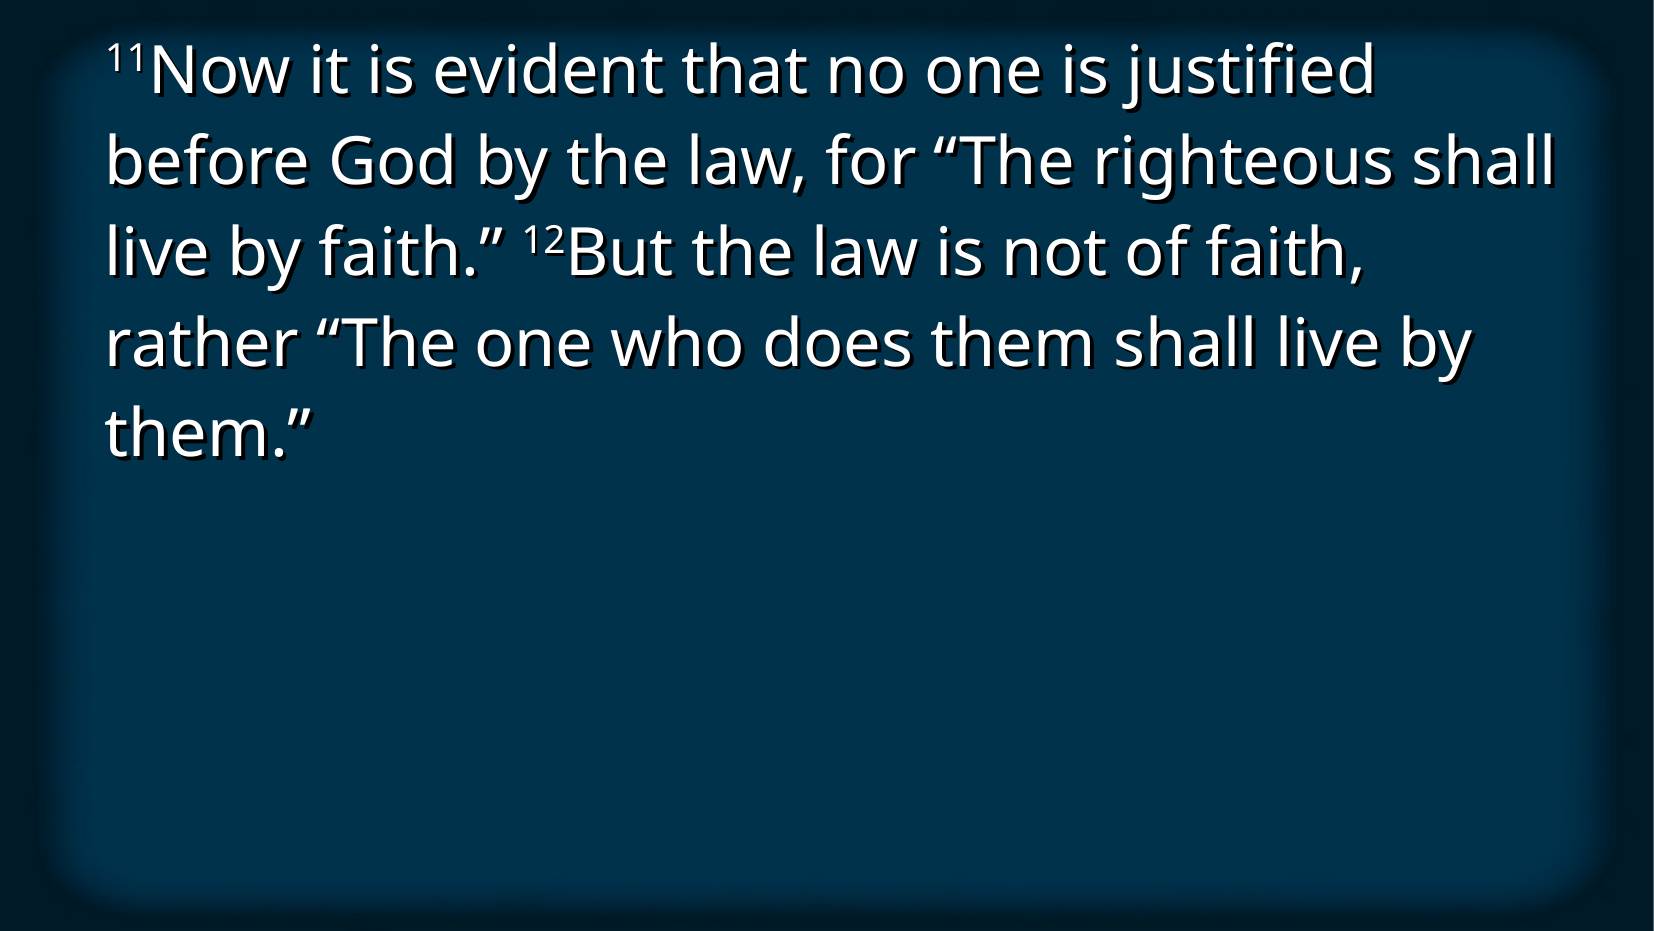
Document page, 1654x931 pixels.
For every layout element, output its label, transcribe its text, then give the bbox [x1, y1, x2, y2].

picture [0, 0, 1654, 931]
text_box 11Now it is evident that no one is justified before God by the law, for “The righteous shall live by faith.” 12But the law is not of faith, rather “The one who does them shall live by them.” [90, 15, 1576, 385]
